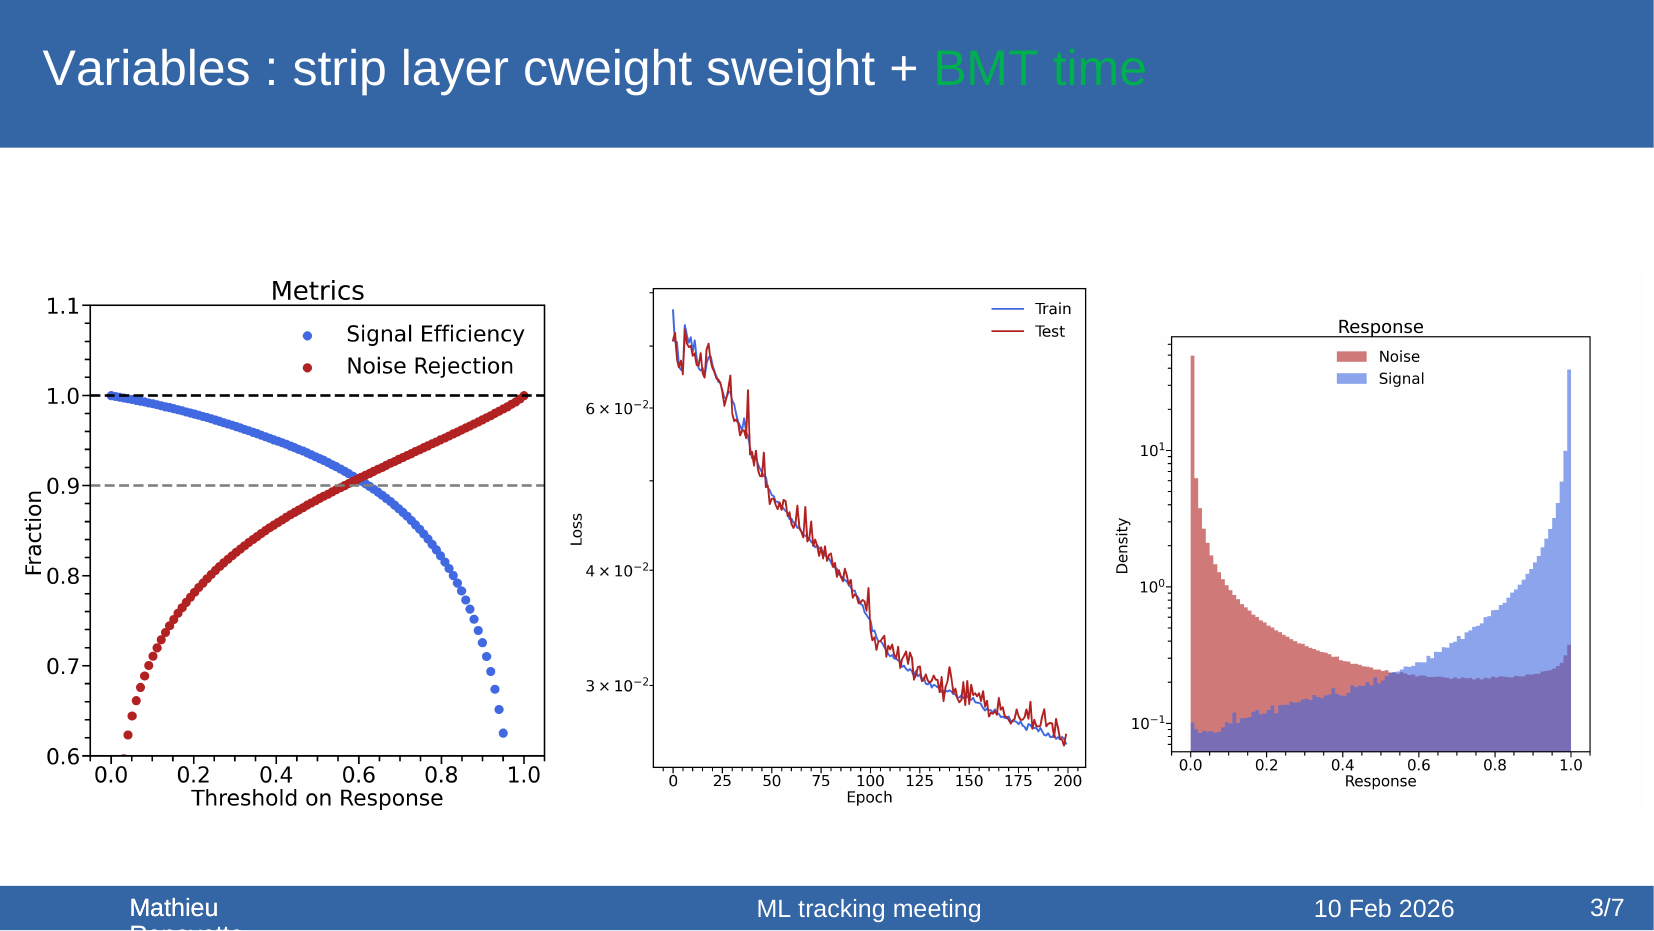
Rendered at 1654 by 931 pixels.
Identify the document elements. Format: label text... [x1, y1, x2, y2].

text_box ML tracking meeting [734, 887, 1010, 931]
text_box [226, 885, 1654, 931]
text_box 3/7 [1575, 885, 1654, 930]
text_box 10 Feb 2026 [1299, 887, 1536, 931]
picture [17, 235, 1102, 822]
text_box [0, 885, 131, 931]
text_box Mathieu Ronayette [114, 885, 355, 929]
text_box [0, 0, 1654, 148]
text_box Variables : strip layer cweight sweight + BMT time [27, 32, 1426, 106]
picture [1104, 272, 1644, 811]
